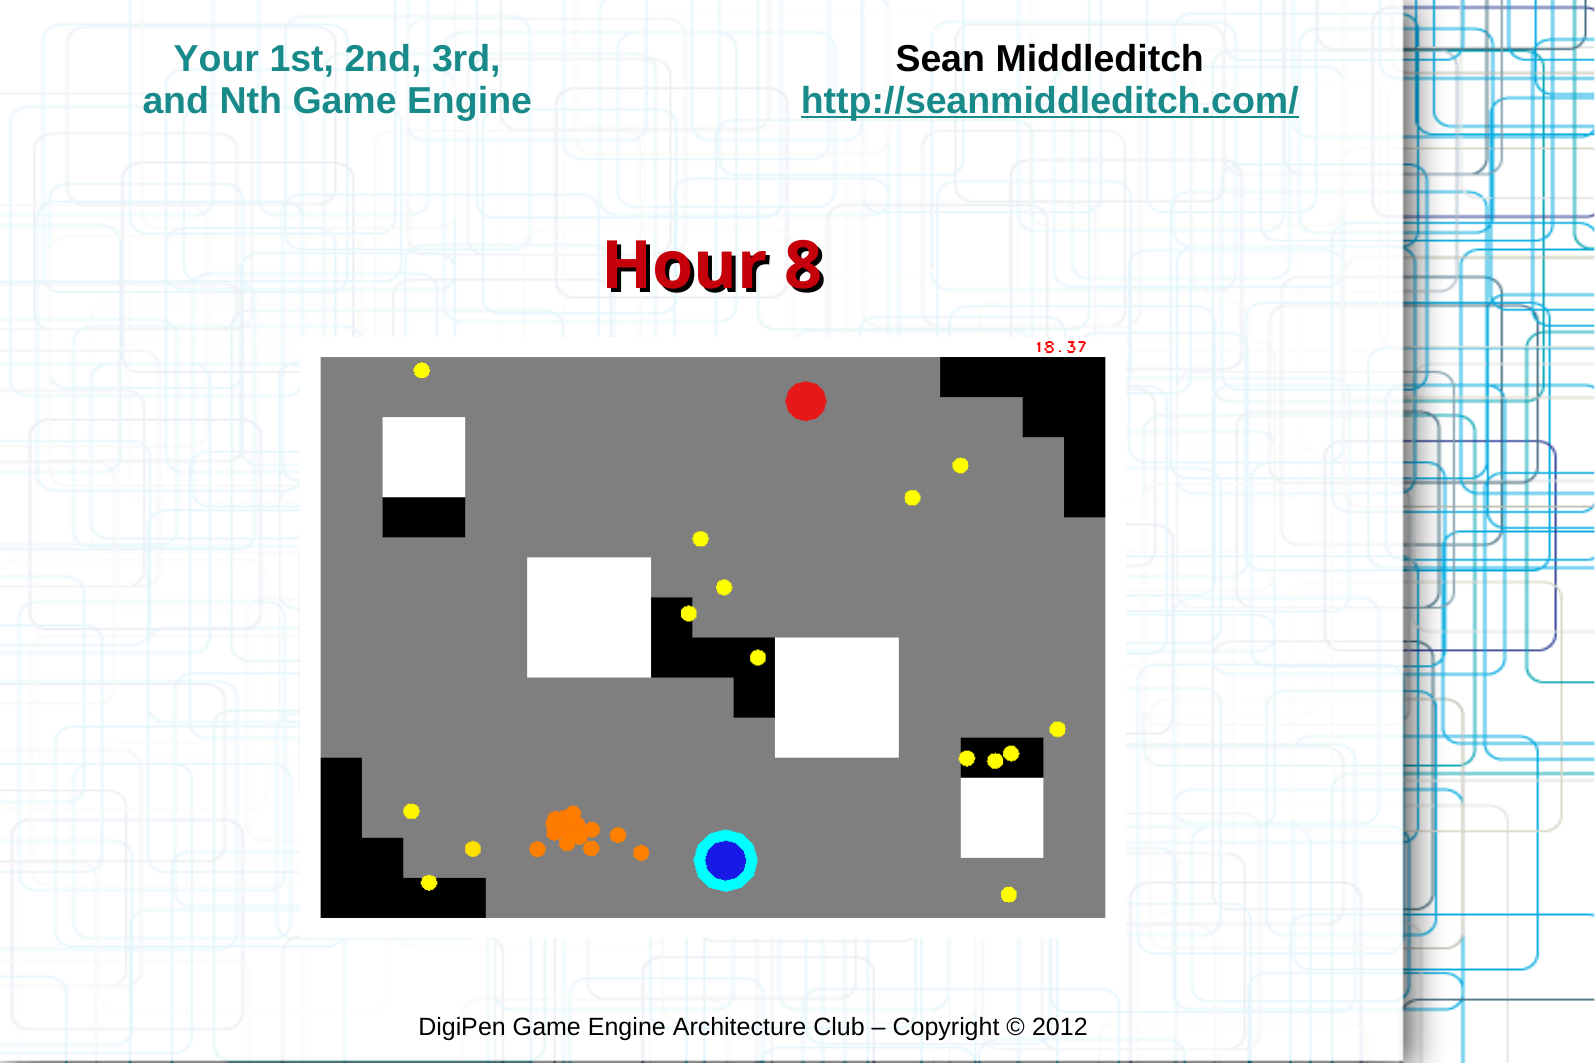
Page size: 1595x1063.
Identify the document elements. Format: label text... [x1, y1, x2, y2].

list Sean Middleditch http://seanmiddleditch.com/ [787, 37, 1313, 151]
picture [0, 0, 1595, 1063]
title Hour 8 [75, 225, 1351, 301]
list DigiPen Game Engine Architecture Club – Copyright © 2012 [75, 1012, 1363, 1051]
list Your 1st, 2nd, 3rd, and Nth Game Engine [75, 37, 601, 151]
